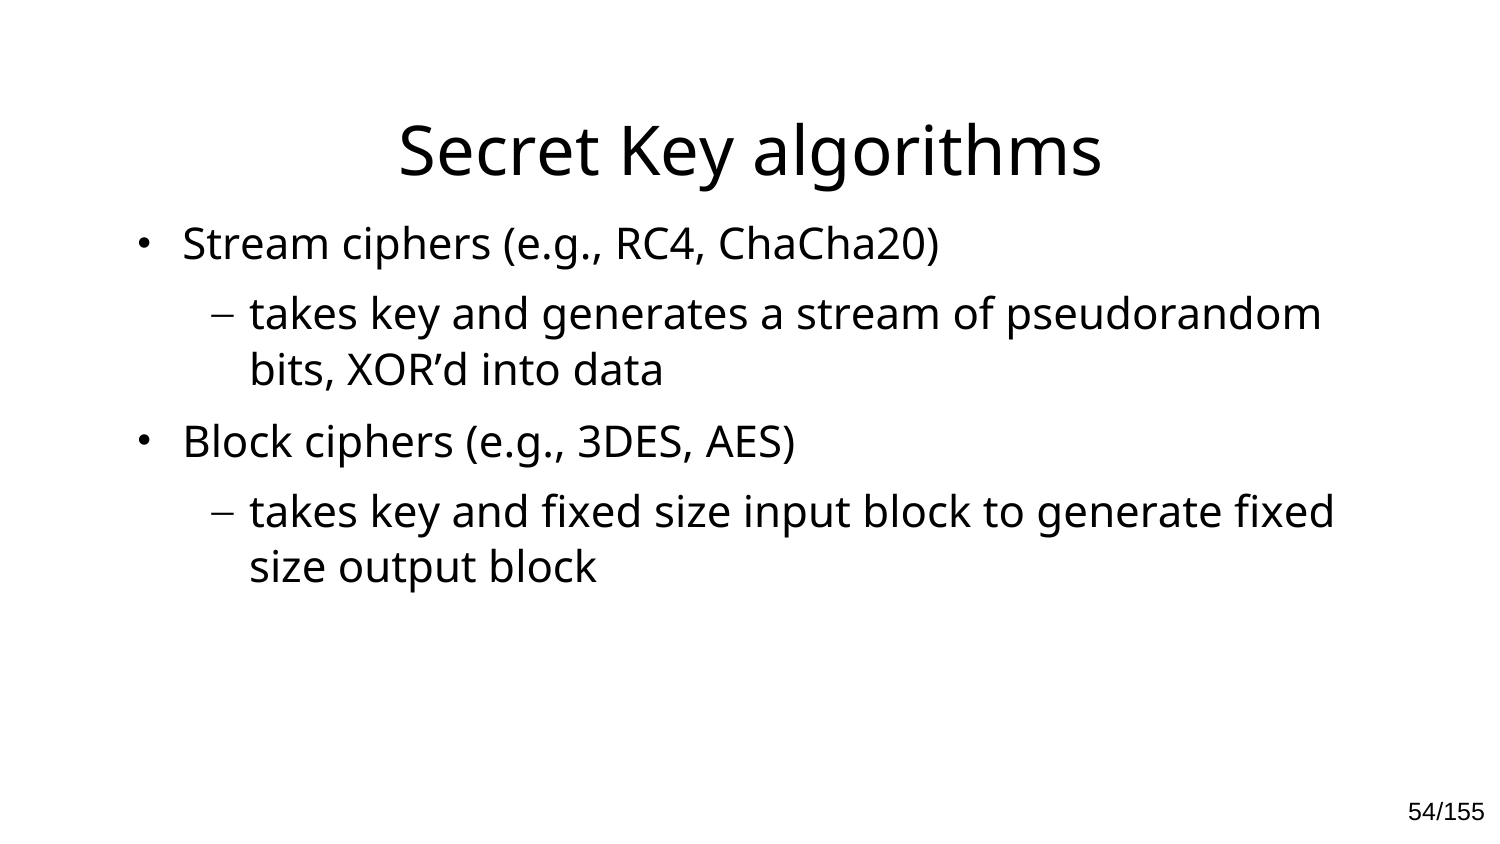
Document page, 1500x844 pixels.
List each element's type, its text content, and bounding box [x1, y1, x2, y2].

list Stream ciphers (e.g., RC4, ChaCha20) takes key and generates a stream of pseudorandom bits, XOR’d into data Block ciphers (e.g., 3DES, AES) takes key and fixed size input block to generate fixed size output block [121, 207, 1381, 844]
title Secret Key algorithms [121, 78, 1381, 207]
